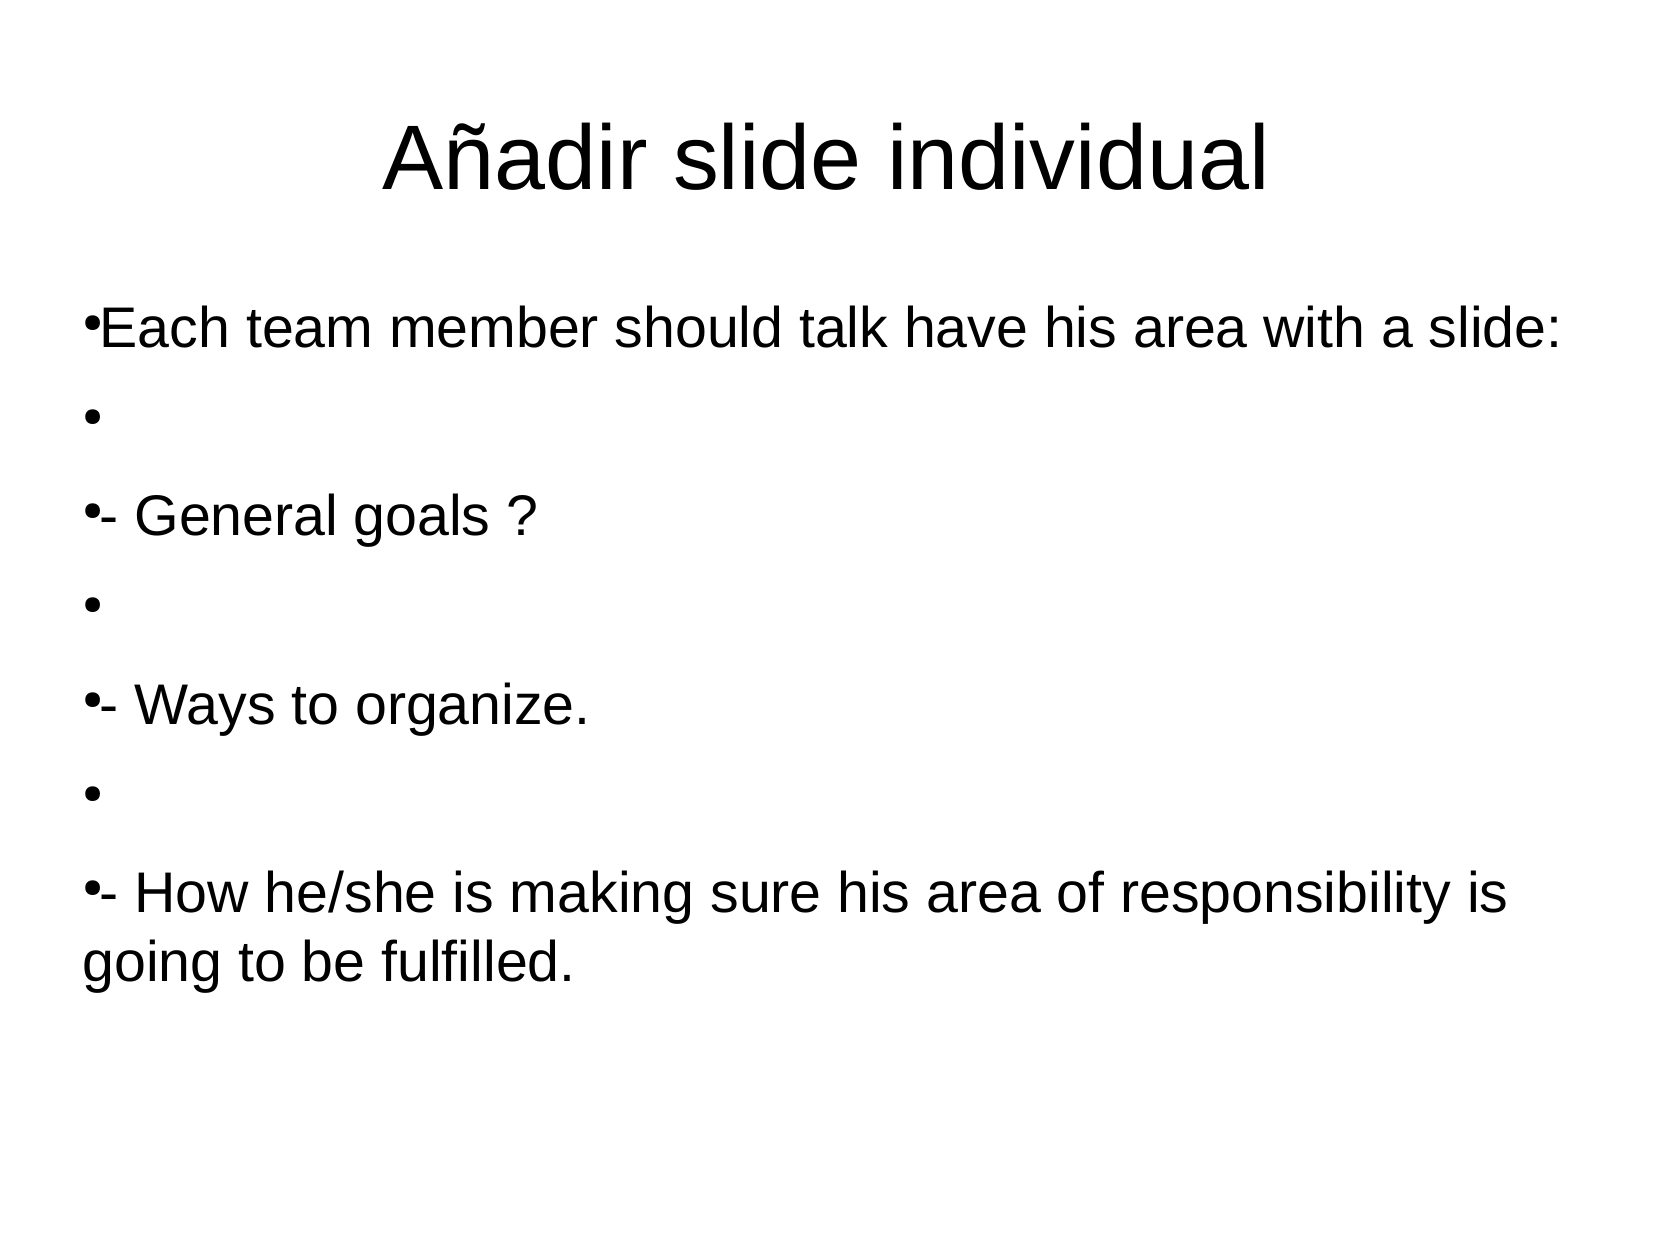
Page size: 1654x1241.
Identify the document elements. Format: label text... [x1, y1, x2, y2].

title Añadir slide individual [82, 49, 1571, 257]
list Each team member should talk have his area with a slide: - General goals ? - Ways to organize. - How he/she is making sure his area of responsibility is going to be fulfilled. [82, 290, 1571, 1010]
